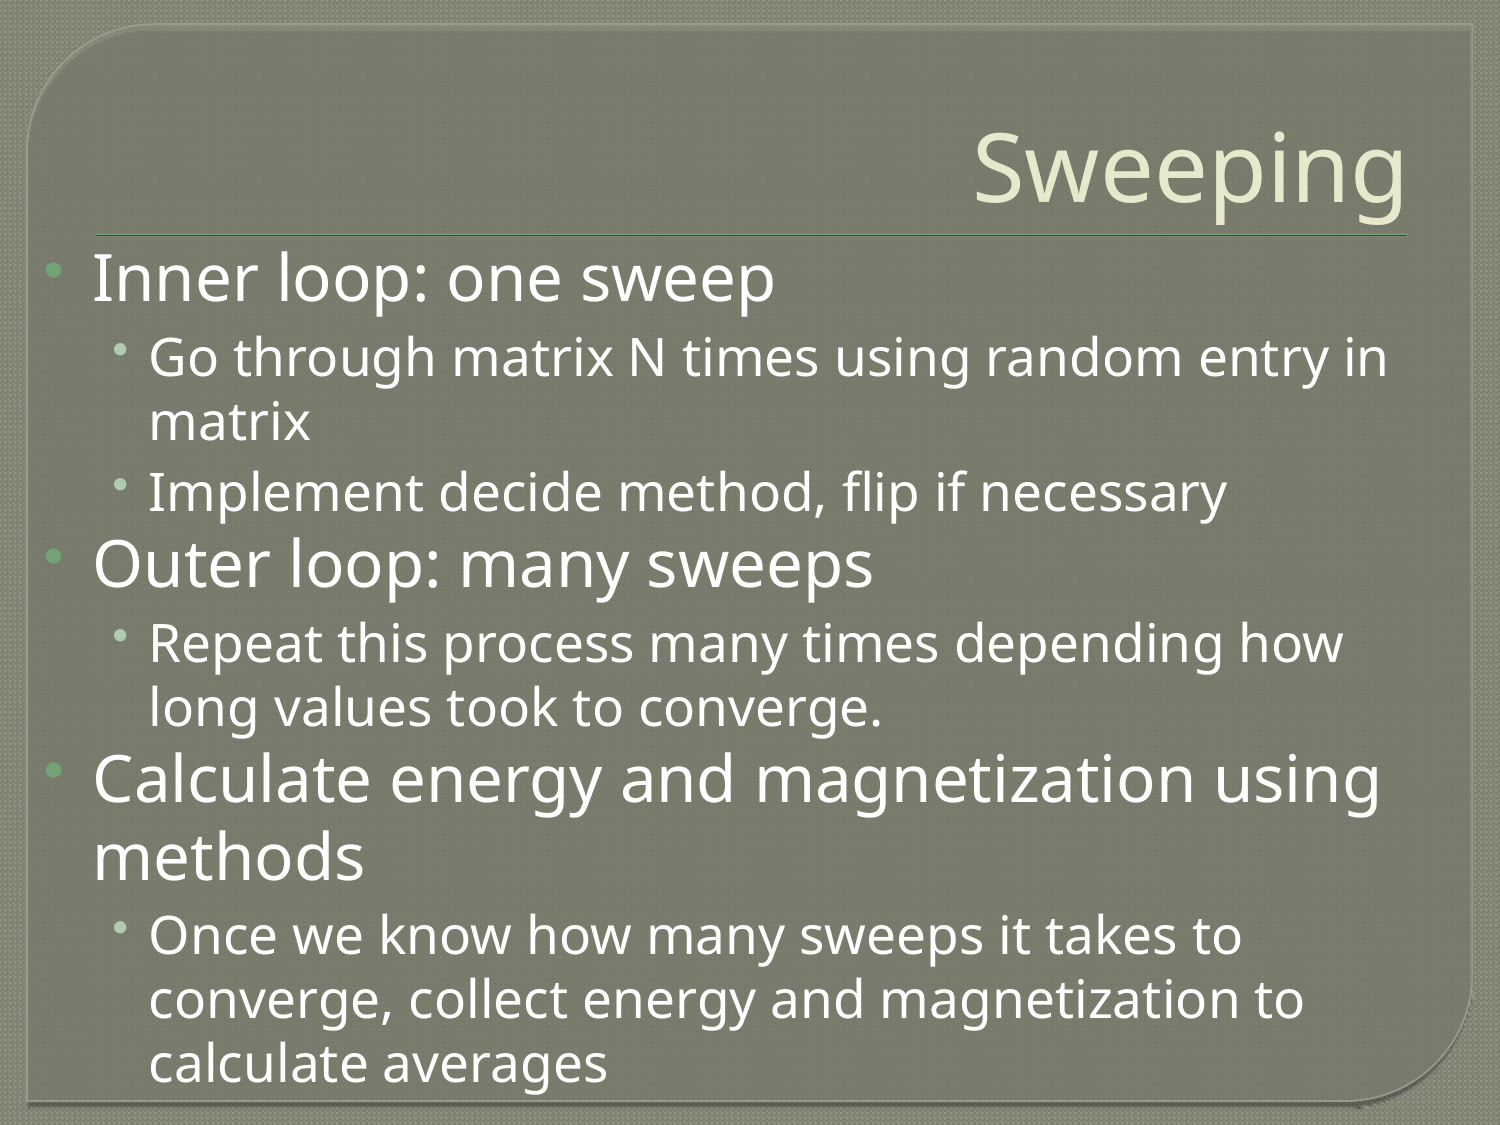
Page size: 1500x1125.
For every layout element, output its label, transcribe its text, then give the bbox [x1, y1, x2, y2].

list Inner loop: one sweep Go through matrix N times using random entry in matrix Implement decide method, flip if necessary Outer loop: many sweeps Repeat this process many times depending how long values took to converge. Calculate energy and magnetization using methods Once we know how many sweeps it takes to converge, collect energy and magnetization to calculate averages [31, 229, 1482, 1109]
picture [0, 0, 1500, 1125]
title Sweeping [75, 41, 1425, 229]
